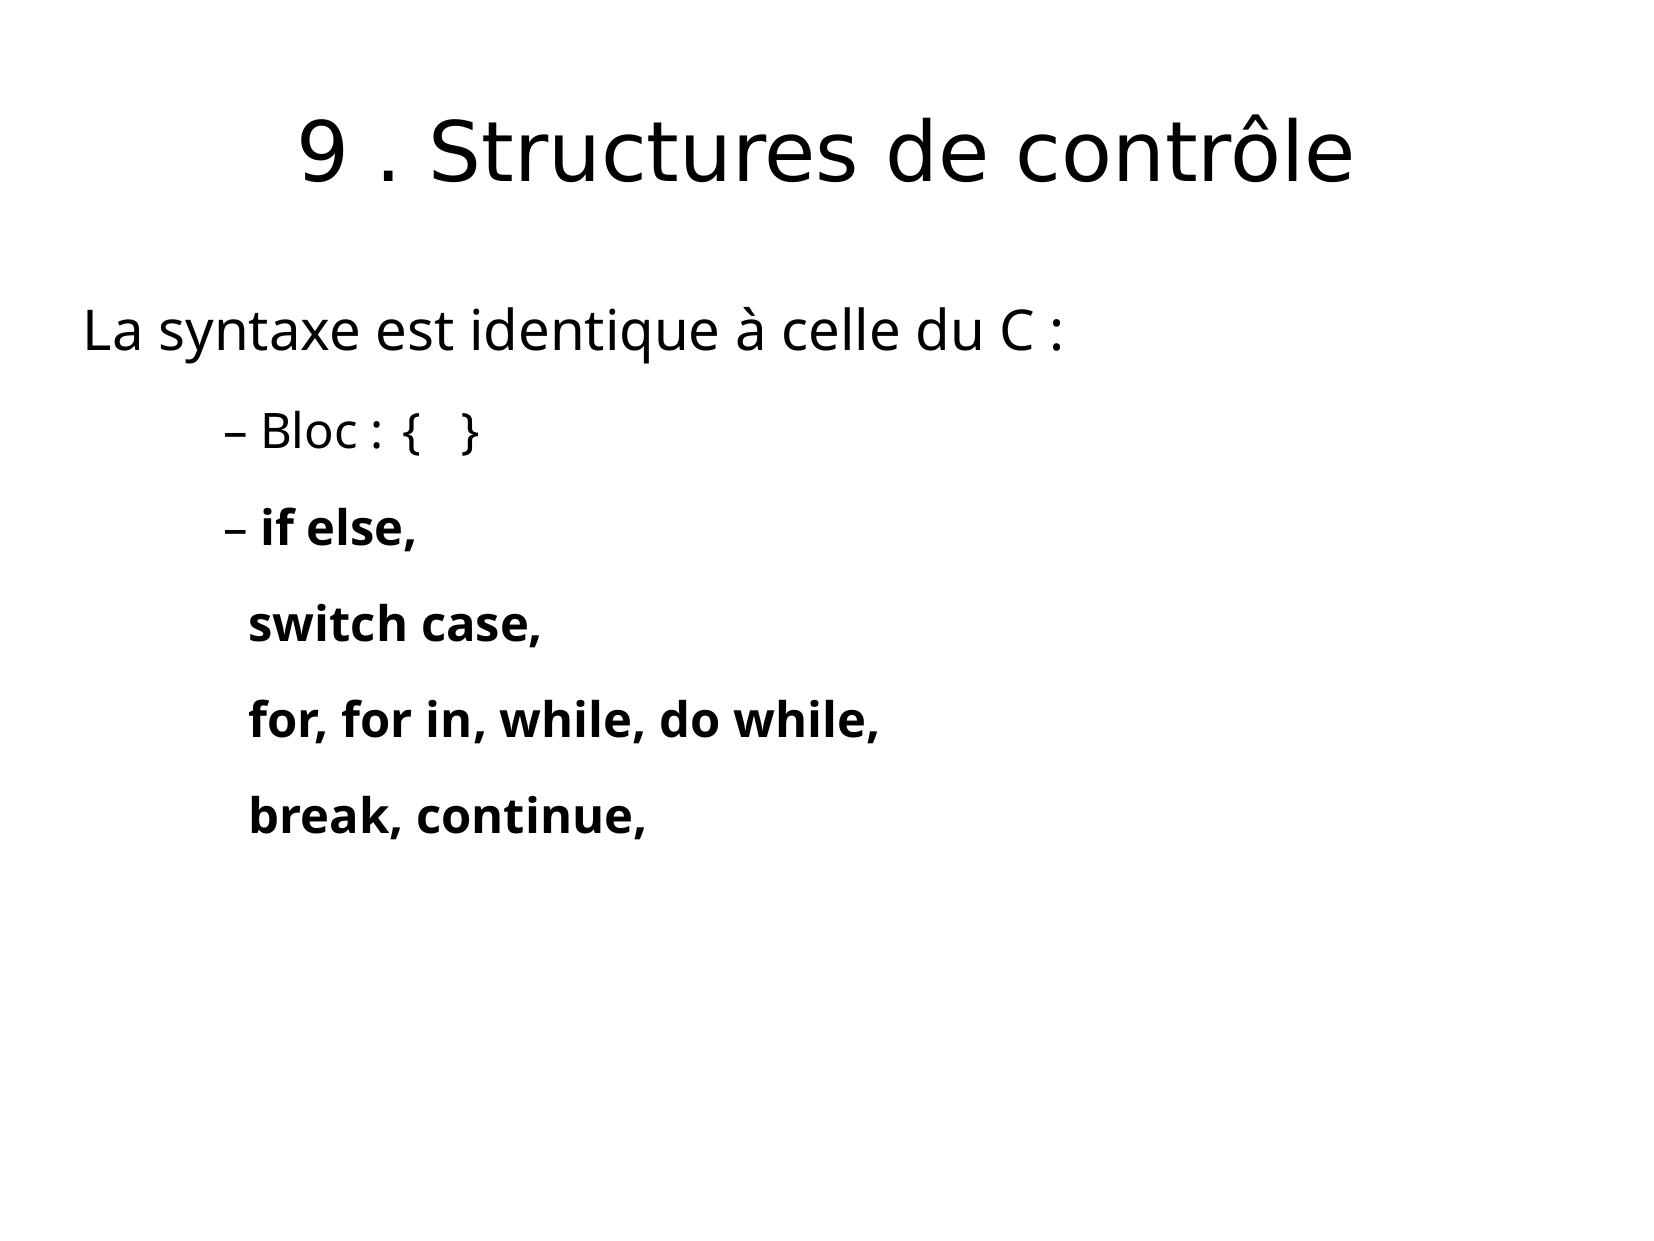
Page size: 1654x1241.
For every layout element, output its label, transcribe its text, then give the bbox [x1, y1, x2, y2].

title 9 . Structures de contrôle [82, 49, 1571, 257]
list La syntaxe est identique à celle du C : – Bloc : { } – if else, switch case, for, for in, while, do while, break, continue, [82, 290, 1571, 1109]
